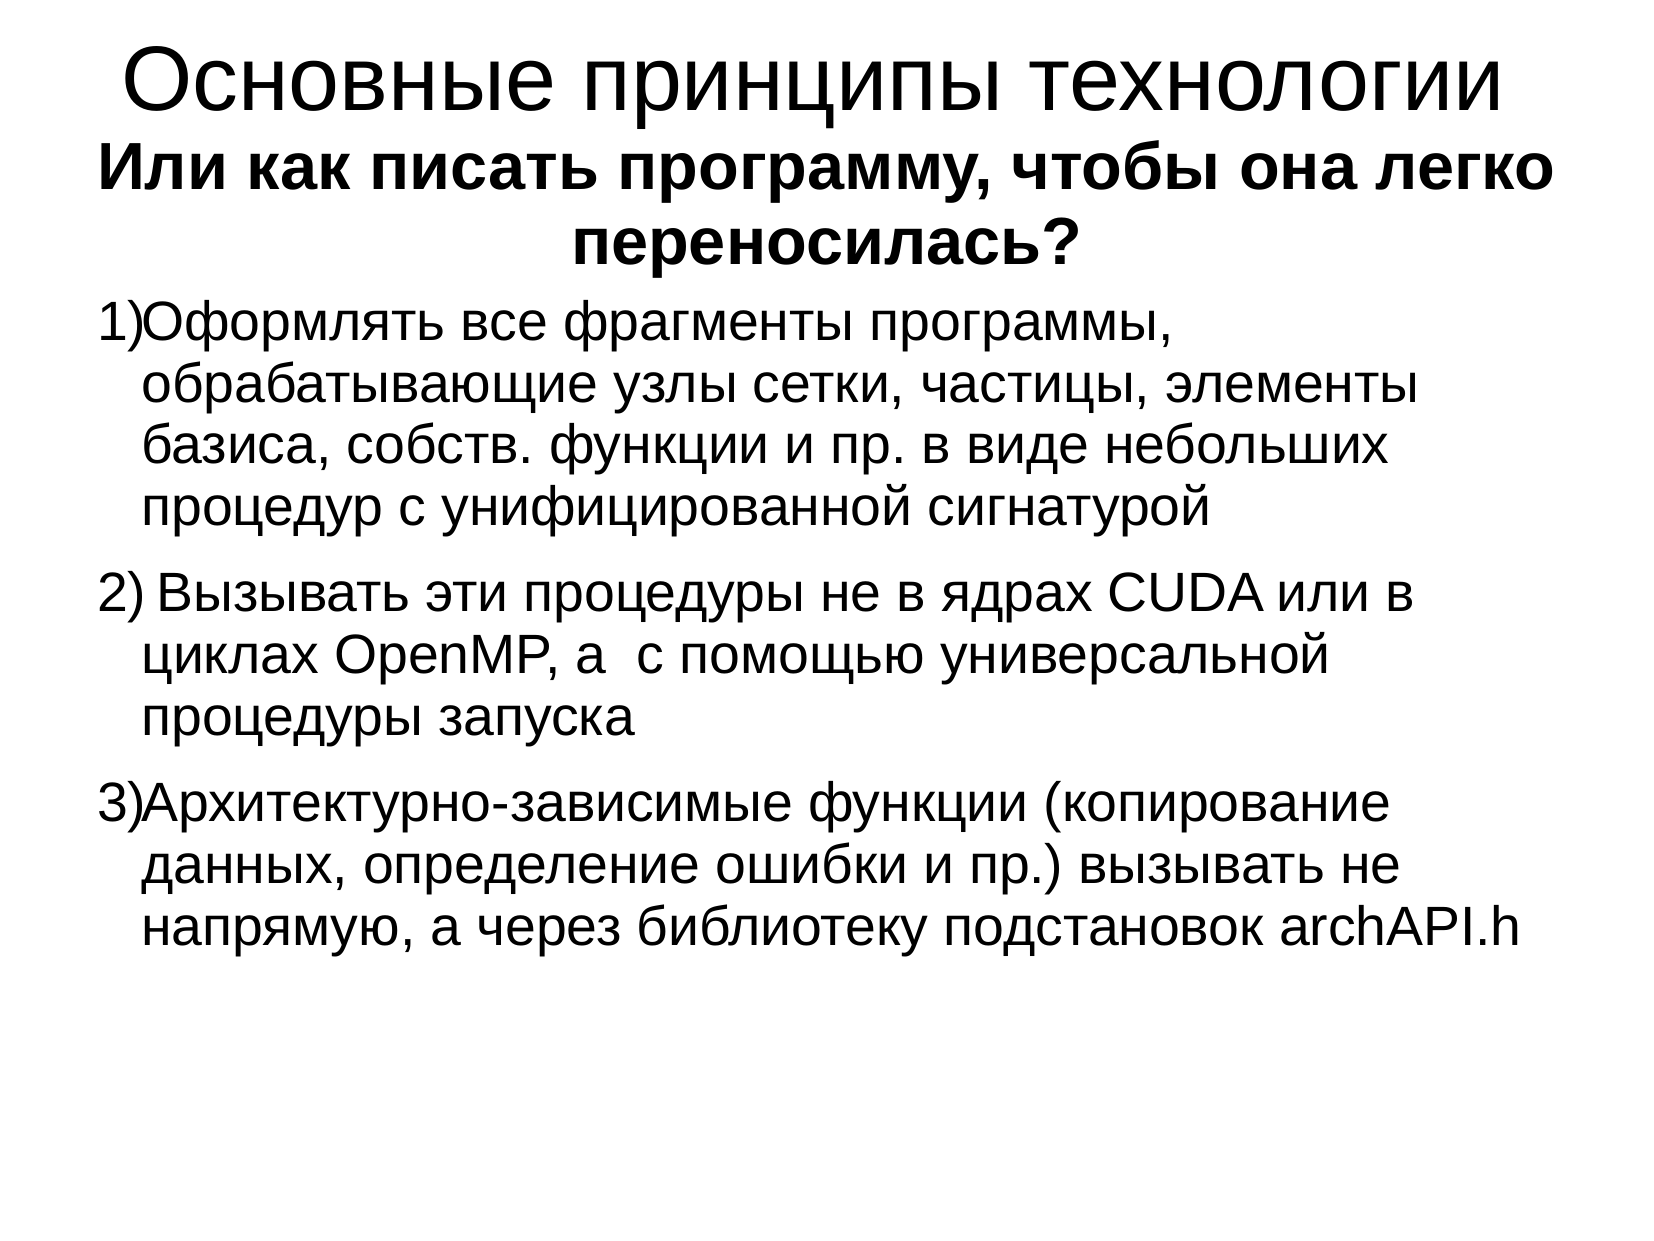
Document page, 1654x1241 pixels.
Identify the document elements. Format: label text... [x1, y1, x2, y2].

title Основные принципы технологии Или как писать программу, чтобы она легко переносилась? [82, 26, 1571, 280]
list Оформлять все фрагменты программы, обрабатывающие узлы сетки, частицы, элементы базиса, собств. функции и пр. в виде небольших процедур с унифицированной сигнатурой Вызывать эти процедуры не в ядрах CUDA или в циклах OpenMP, а c помощью универсальной процедуры запуска Архитектурно-зависимые функции (копирование данных, определение ошибки и пр.) вызывать не напрямую, а через библиотеку подстановок archAPI.h [82, 290, 1571, 1010]
